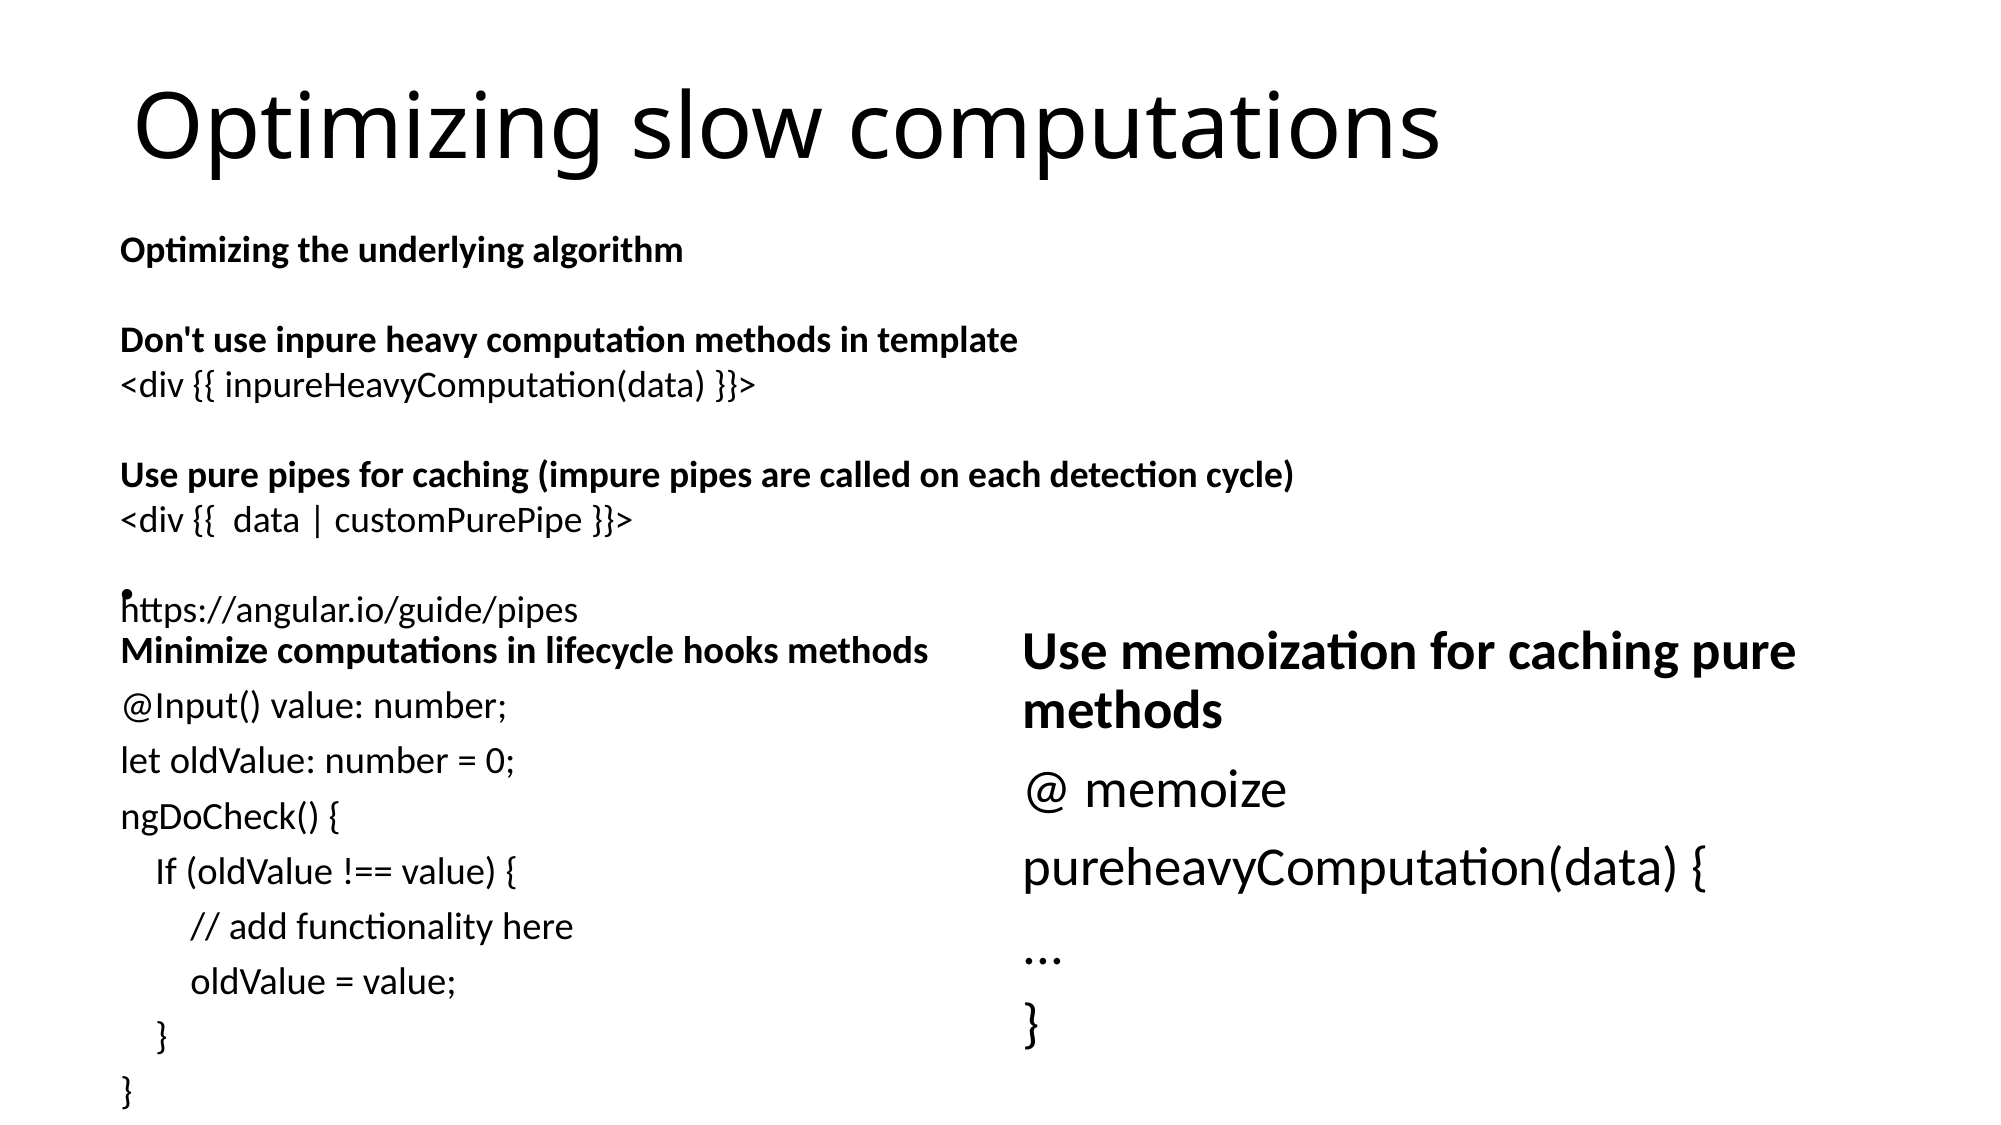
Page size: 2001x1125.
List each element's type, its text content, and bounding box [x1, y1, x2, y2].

list Minimize computations in lifecycle hooks methods @Input() value: number; let oldValue: number = 0; ngDoCheck() { If (oldValue !== value) { // add functionality here oldValue = value; } } [105, 688, 988, 1125]
text_box Optimizing the underlying algorithm Don't use inpure heavy computation methods in template <div {{ inpureHeavyComputation(data) }}> Use pure pipes for caching (impure pipes are called on each detection cycle) <div {{ data | customPurePipe }}> https://angular.io/guide/pipes [105, 217, 1897, 688]
list Use memoization for caching pure methods @ memoize pureheavyComputation(data) { ... } [1007, 688, 1858, 1066]
title Optimizing slow computations [117, 72, 1909, 197]
